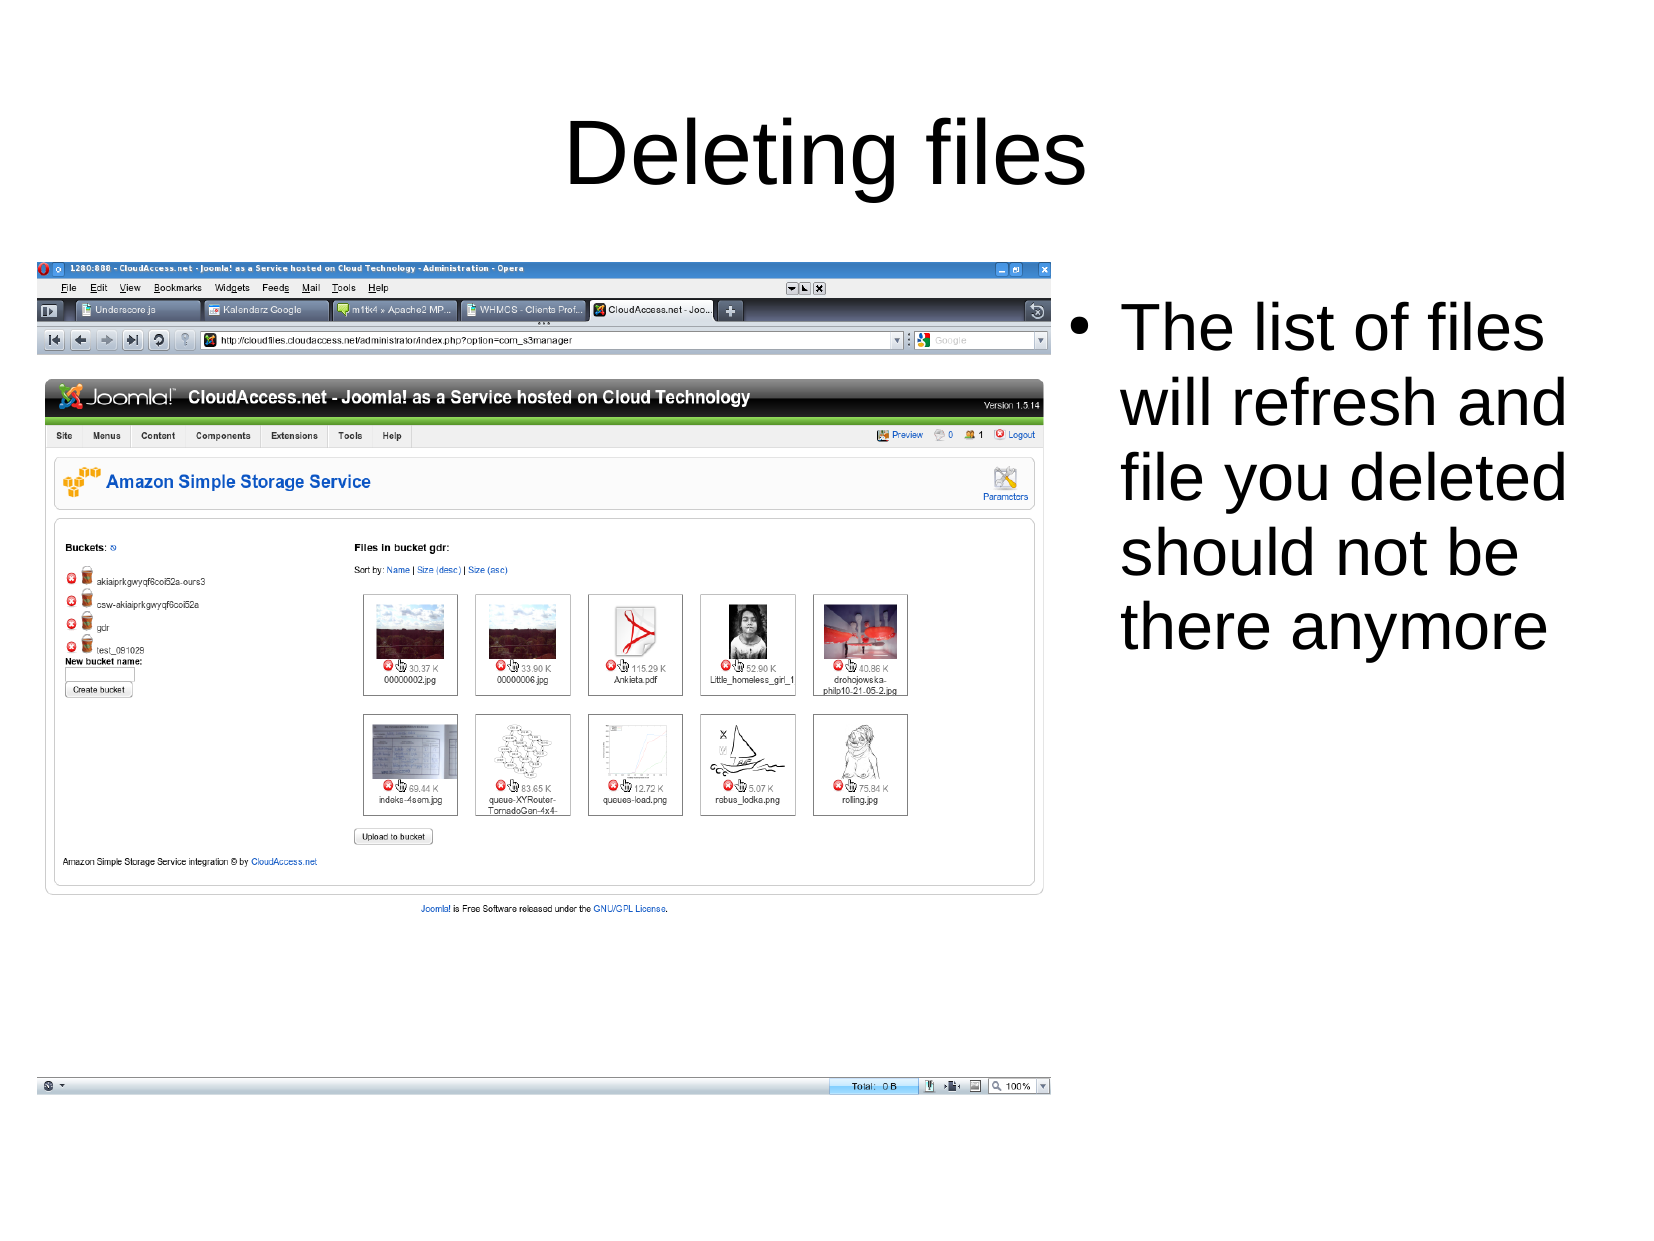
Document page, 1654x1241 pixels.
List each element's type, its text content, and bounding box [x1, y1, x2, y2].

list The list of files will refresh and file you deleted should not be there anymore [1050, 290, 1572, 1201]
title Deleting files [82, 49, 1571, 257]
picture [37, 262, 1051, 1095]
